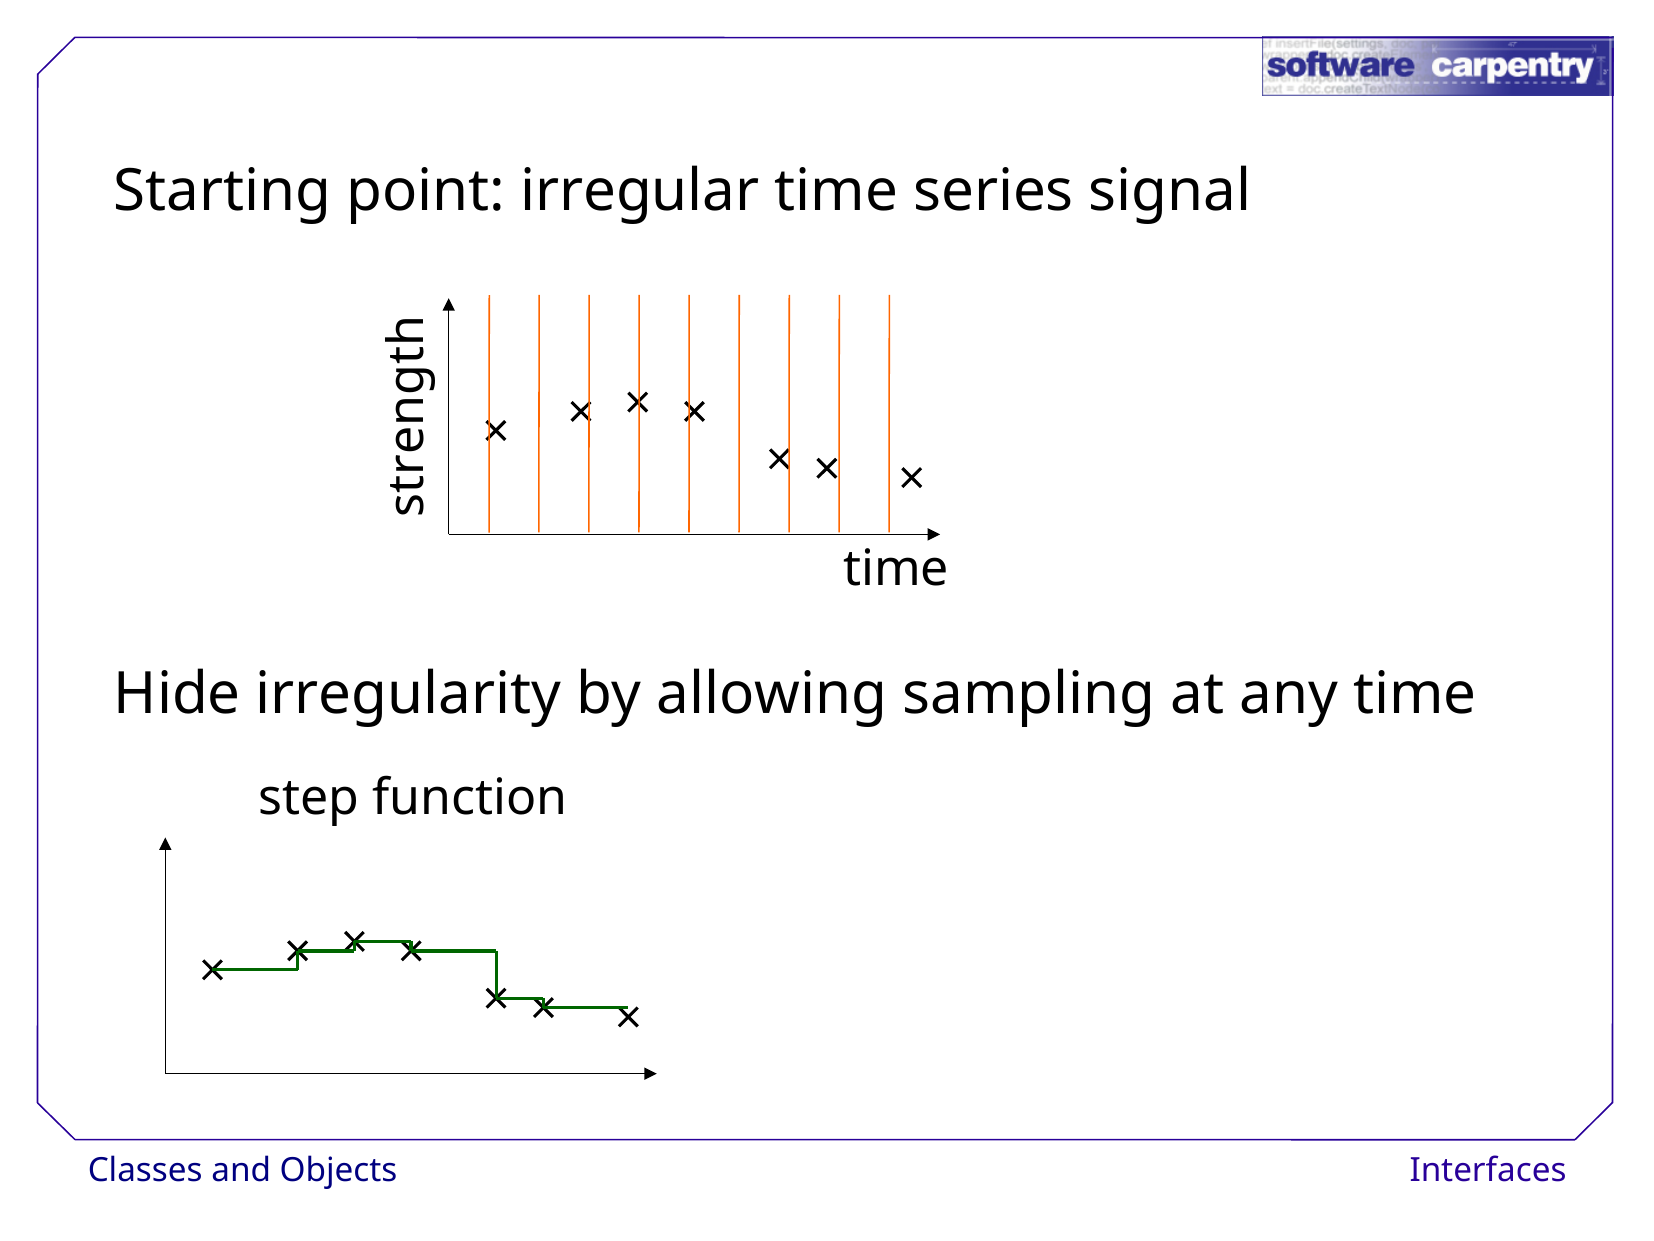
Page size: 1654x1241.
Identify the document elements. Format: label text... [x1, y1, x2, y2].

text_box Starting point: irregular time series signal [99, 109, 1517, 231]
text_box strength [371, 300, 443, 533]
text_box step function [243, 761, 583, 834]
picture [1262, 36, 1614, 96]
text_box Hide irregularity by allowing sampling at any time [99, 612, 1517, 734]
text_box time [828, 532, 965, 604]
